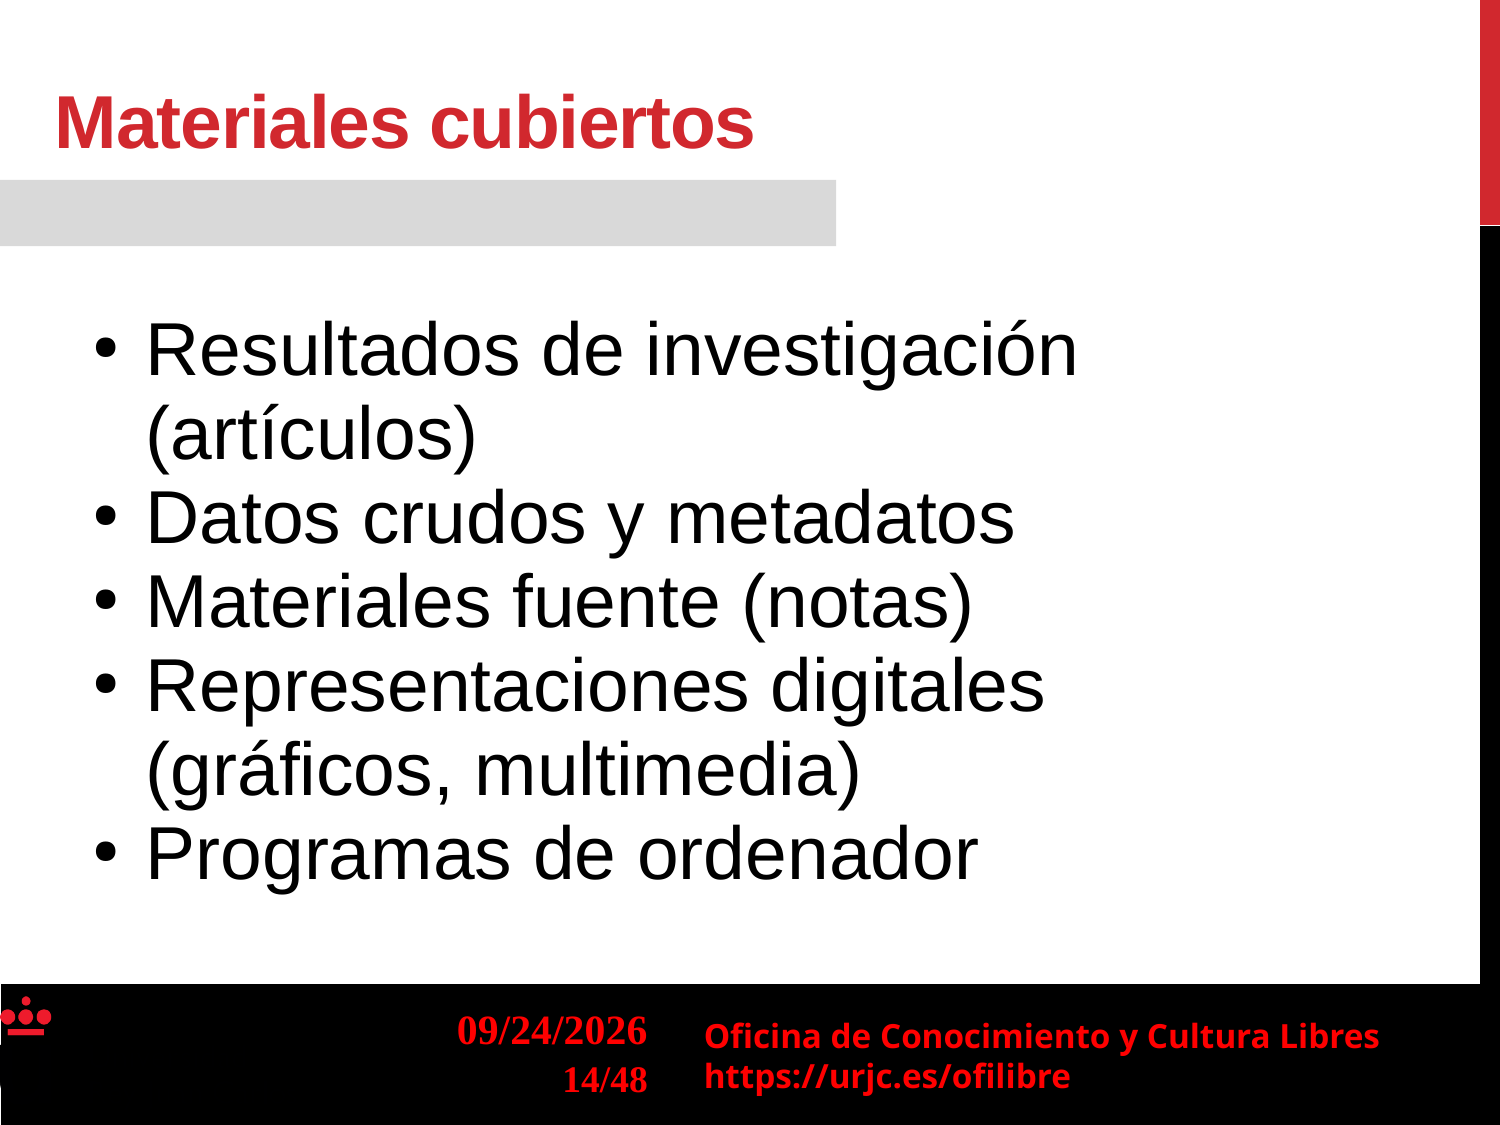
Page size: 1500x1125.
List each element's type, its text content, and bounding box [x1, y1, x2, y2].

text_box Materiales cubiertos [39, 24, 1366, 172]
title [75, 15, 1425, 172]
text_box Resultados de investigación (artículos) Datos crudos y metadatos Materiales fuente (notas) Representaciones digitales (gráficos, multimedia) Programas de ordenador [60, 299, 1254, 903]
